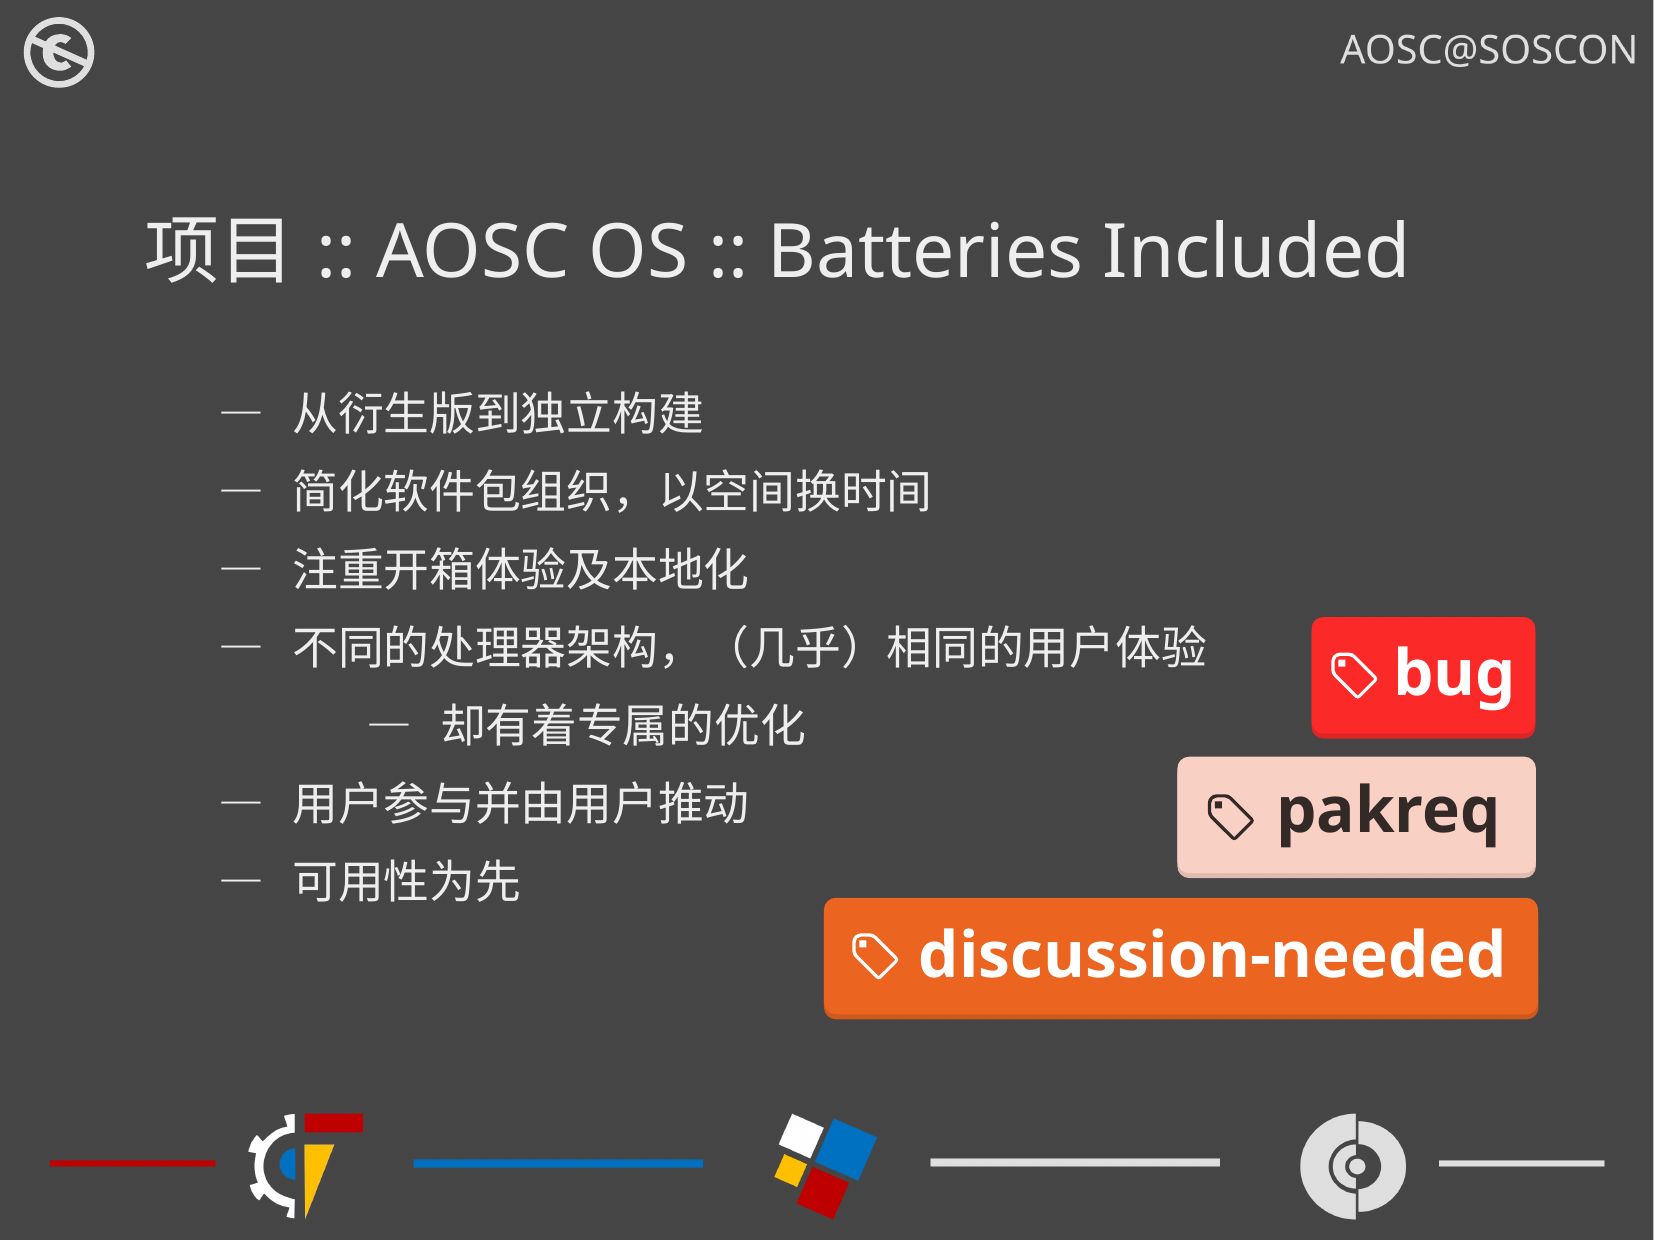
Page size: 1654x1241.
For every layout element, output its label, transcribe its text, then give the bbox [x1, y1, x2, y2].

picture [0, 0, 1654, 1240]
text_box 项目:: AOSC OS :: Batteries Included — 从衍生版到独立构建 — 简化软件包组织，以空间换时间 — 注重开箱体验及本地化 — 不同的处理器架构，（几乎）相同的用户体验 — 却有着专属的优化 — 用户参与并由用户推动 — 可用性为先 [129, 183, 1536, 1028]
